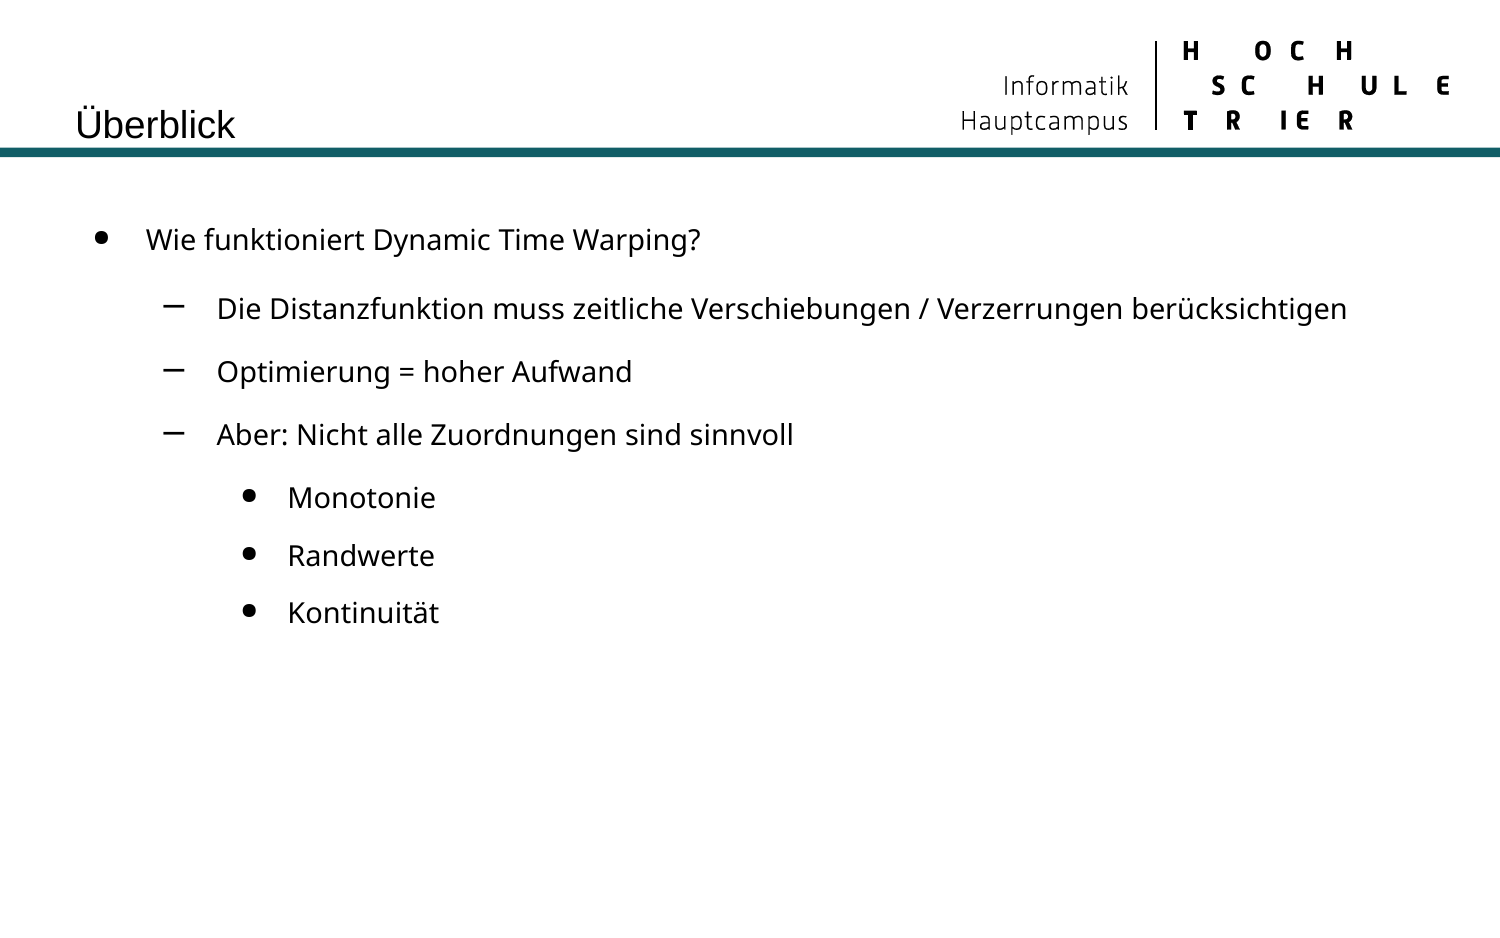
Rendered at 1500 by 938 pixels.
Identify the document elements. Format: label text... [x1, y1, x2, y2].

title Überblick [75, 37, 1425, 194]
list Wie funktioniert Dynamic Time Warping? Die Distanzfunktion muss zeitliche Verschiebungen / Verzerrungen berücksichtigen Optimierung = hoher Aufwand Aber: Nicht alle Zuordnungen sind sinnvoll Monotonie Randwerte Kontinuität [75, 219, 1425, 863]
